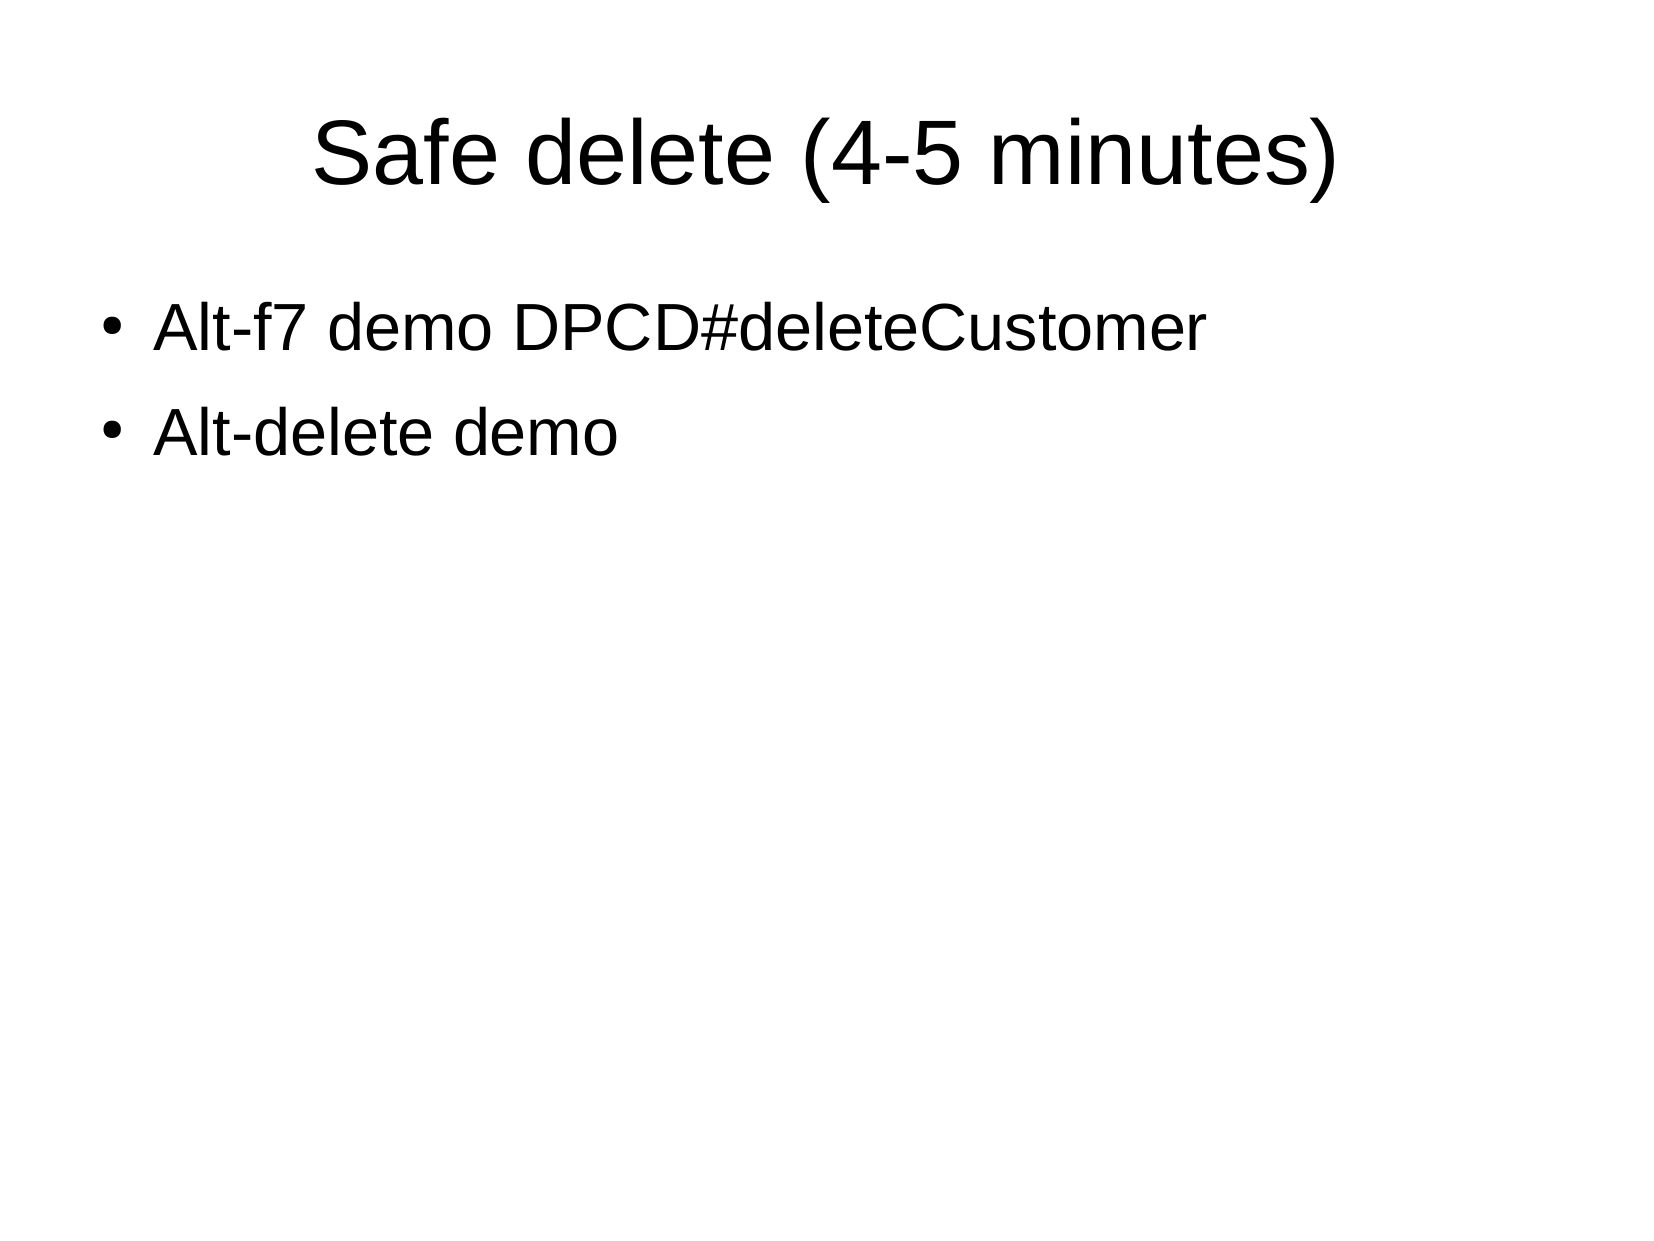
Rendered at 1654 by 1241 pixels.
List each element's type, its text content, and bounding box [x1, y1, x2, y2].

title Safe delete (4-5 minutes) [82, 49, 1571, 257]
list Alt-f7 demo DPCD#deleteCustomer Alt-delete demo [82, 290, 1571, 1109]
